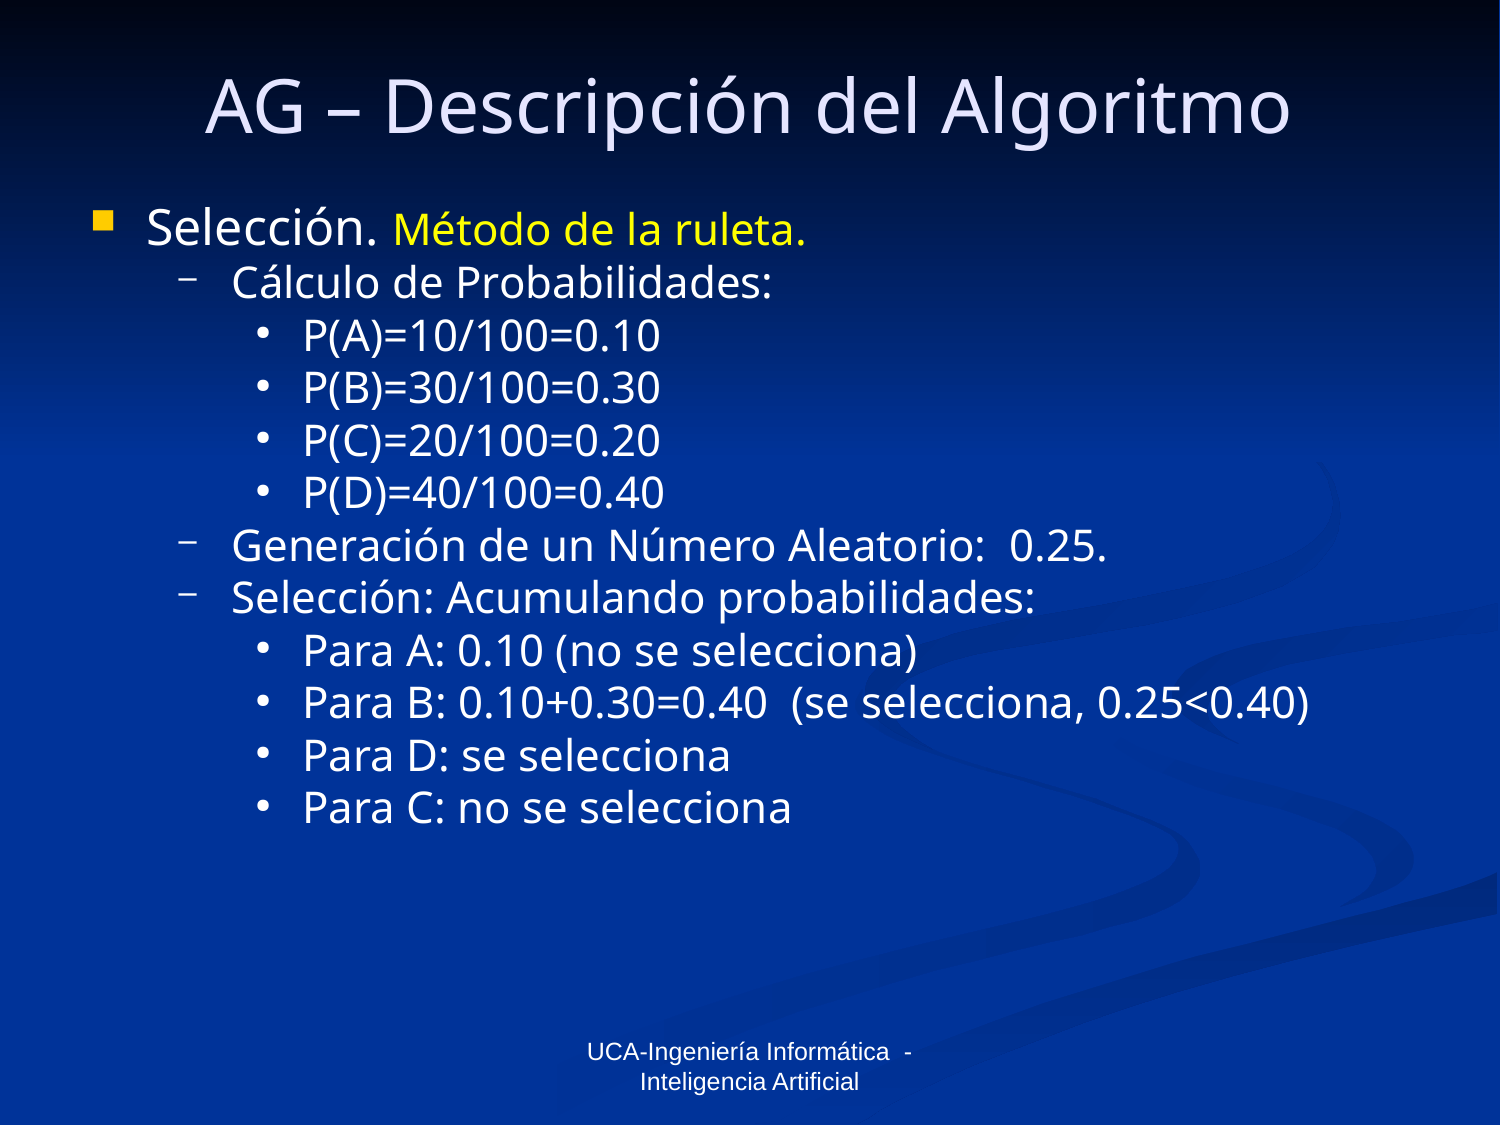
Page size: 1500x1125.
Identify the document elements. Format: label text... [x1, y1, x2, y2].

footer UCA-Ingeniería Informática - Inteligencia Artificial [512, 1025, 988, 1104]
list Selección. Método de la ruleta. Cálculo de Probabilidades: P(A)=10/100=0.10 P(B)=30/100=0.30 P(C)=20/100=0.20 P(D)=40/100=0.40 Generación de un Número Aleatorio: 0.25. Selección: Acumulando probabilidades: Para A: 0.10 (no se selecciona) Para B: 0.10+0.30=0.40 (se selecciona, 0.25<0.40) Para D: se selecciona Para C: no se selecciona [75, 187, 1425, 1005]
title AG – Descripción del Algoritmo [75, 45, 1425, 163]
